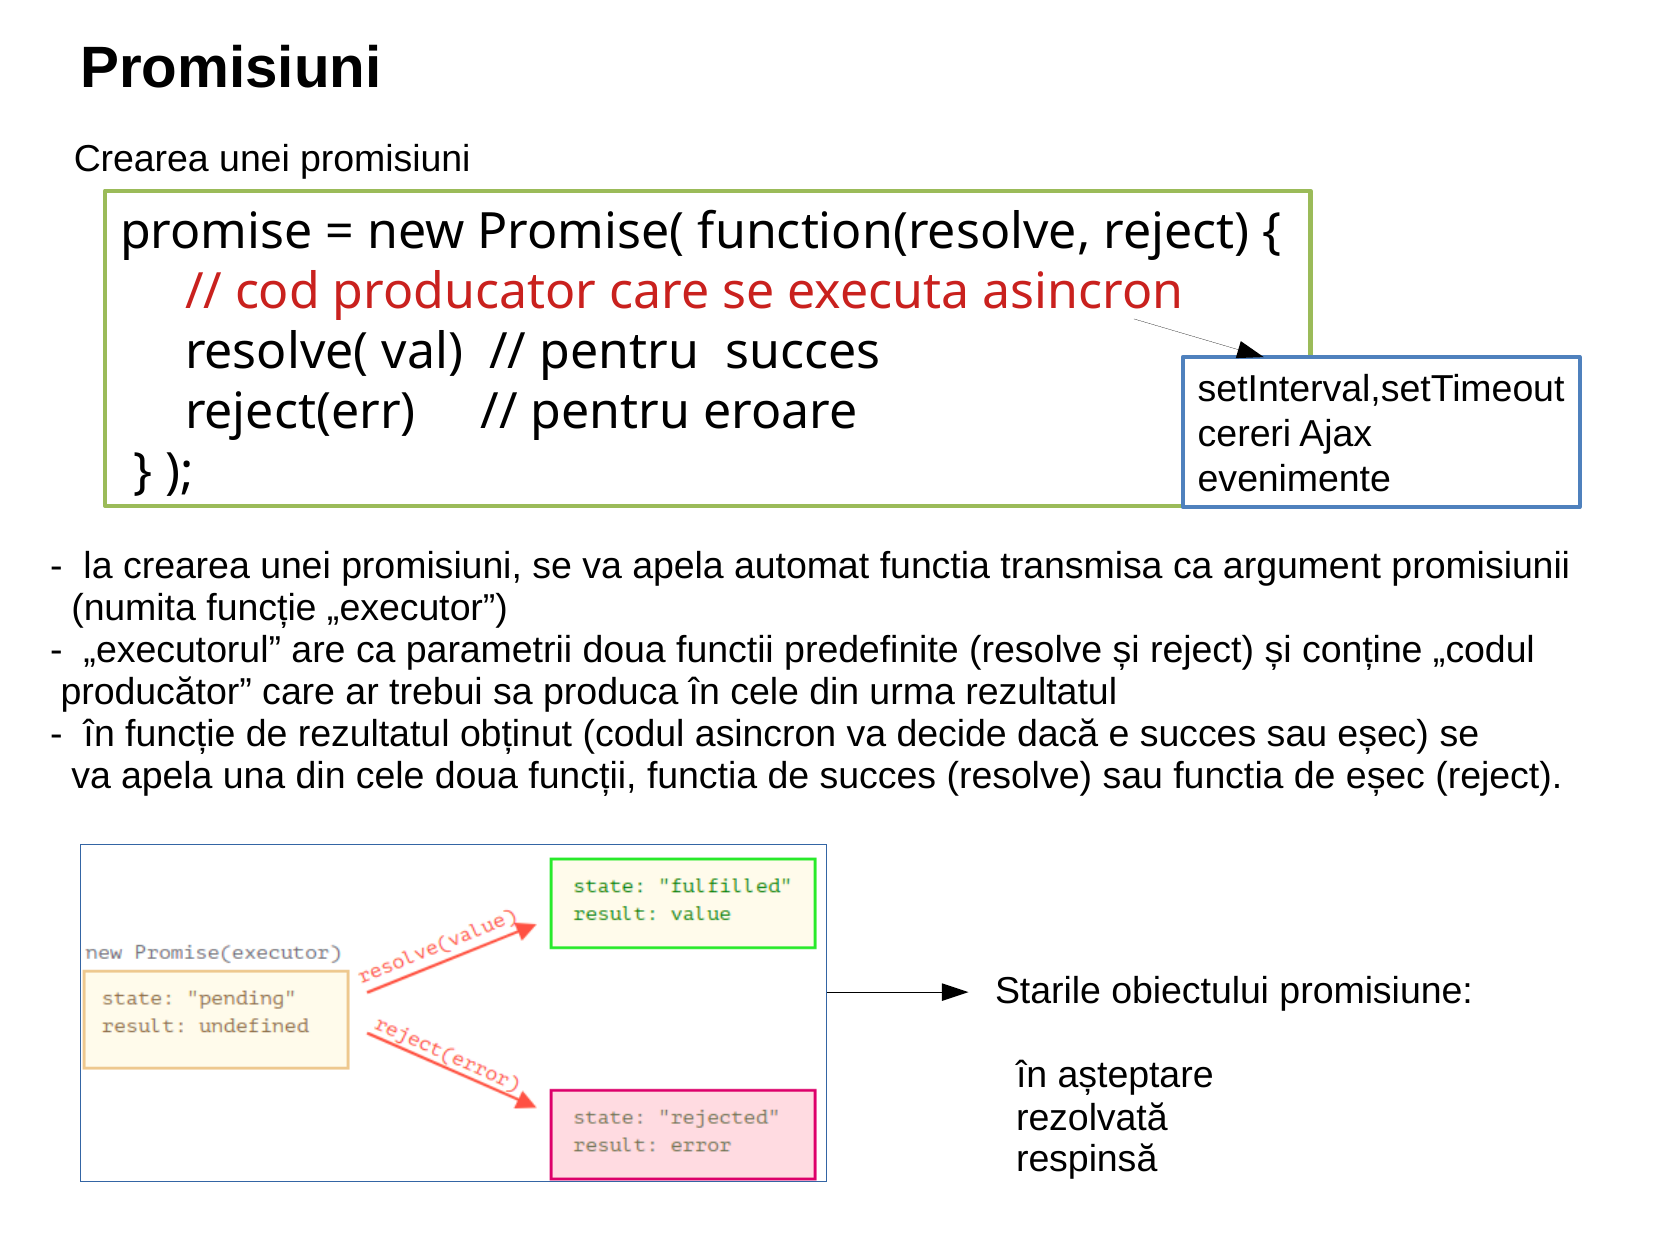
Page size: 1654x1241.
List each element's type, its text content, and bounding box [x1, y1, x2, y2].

text_box Promisiuni [65, 27, 711, 107]
text_box setInterval,setTimeout cereri Ajax evenimente [1182, 357, 1580, 507]
picture [80, 844, 827, 1182]
text_box - la crearea unei promisiuni, se va apela automat functia transmisa ca argument promisiunii (numita funcție „executor”) - „executorul” are ca parametrii doua functii predefinite (resolve și reject) și conține „codul producător” care ar trebui sa produca în cele din urma rezultatul - în funcție de rezultatul obținut (codul asincron va decide dacă e succes sau eșec) se va apela una din cele doua funcții, functia de succes (resolve) sau functia de eșec (reject). [35, 537, 1586, 847]
text_box promise = new Promise( function(resolve, reject) { // cod producator care se executa asincron resolve( val) // pentru succes reject(err) // pentru eroare } ); [105, 190, 1311, 506]
text_box Starile obiectului promisiune: în așteptare rezolvată respinsă [980, 962, 1488, 1230]
text_box Crearea unei promisiuni [59, 129, 673, 187]
